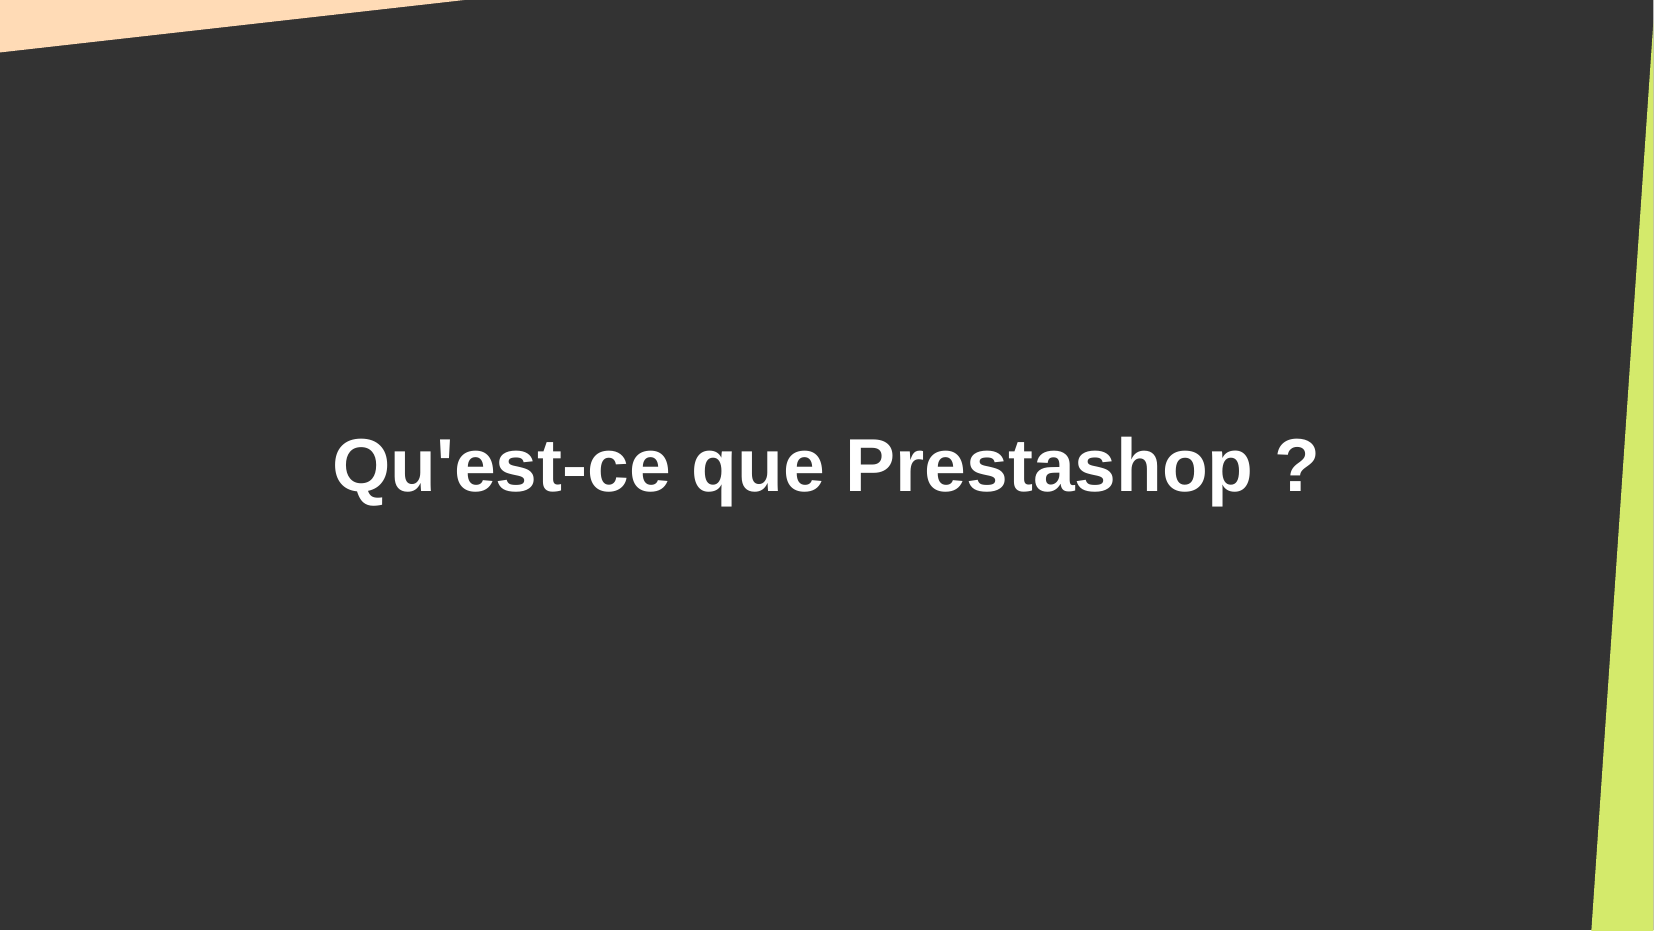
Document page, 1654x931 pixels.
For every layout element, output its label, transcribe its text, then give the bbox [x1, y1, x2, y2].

text_box [1591, 12, 1654, 931]
title Qu'est-ce que Prestashop ? [19, 423, 1625, 508]
text_box [0, 0, 465, 53]
